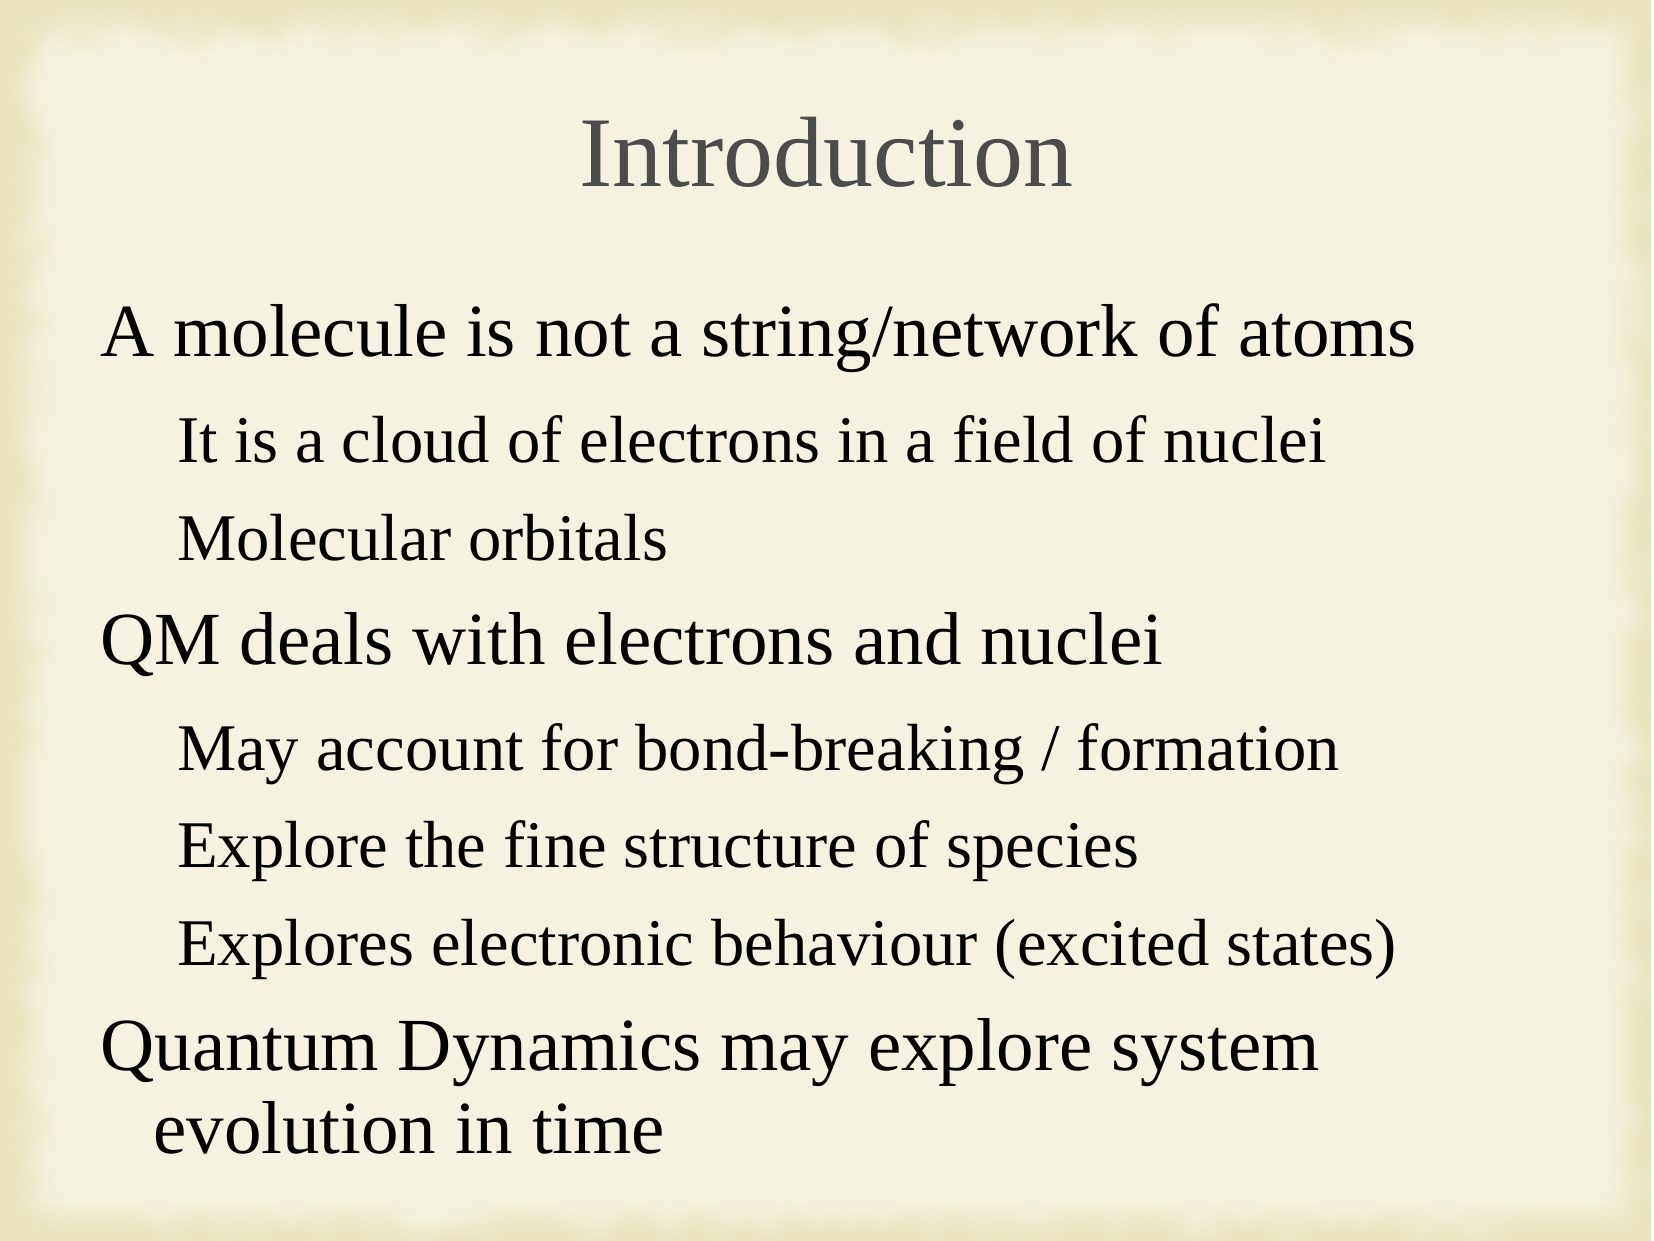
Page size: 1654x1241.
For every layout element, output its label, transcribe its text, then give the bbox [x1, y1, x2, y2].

picture [0, 0, 1651, 1241]
list A molecule is not a string/network of atoms It is a cloud of electrons in a field of nuclei Molecular orbitals QM deals with electrons and nuclei May account for bond-breaking / formation Explore the fine structure of species Explores electronic behaviour (excited states) Quantum Dynamics may explore system evolution in time [82, 290, 1571, 1170]
title Introduction [82, 49, 1571, 257]
